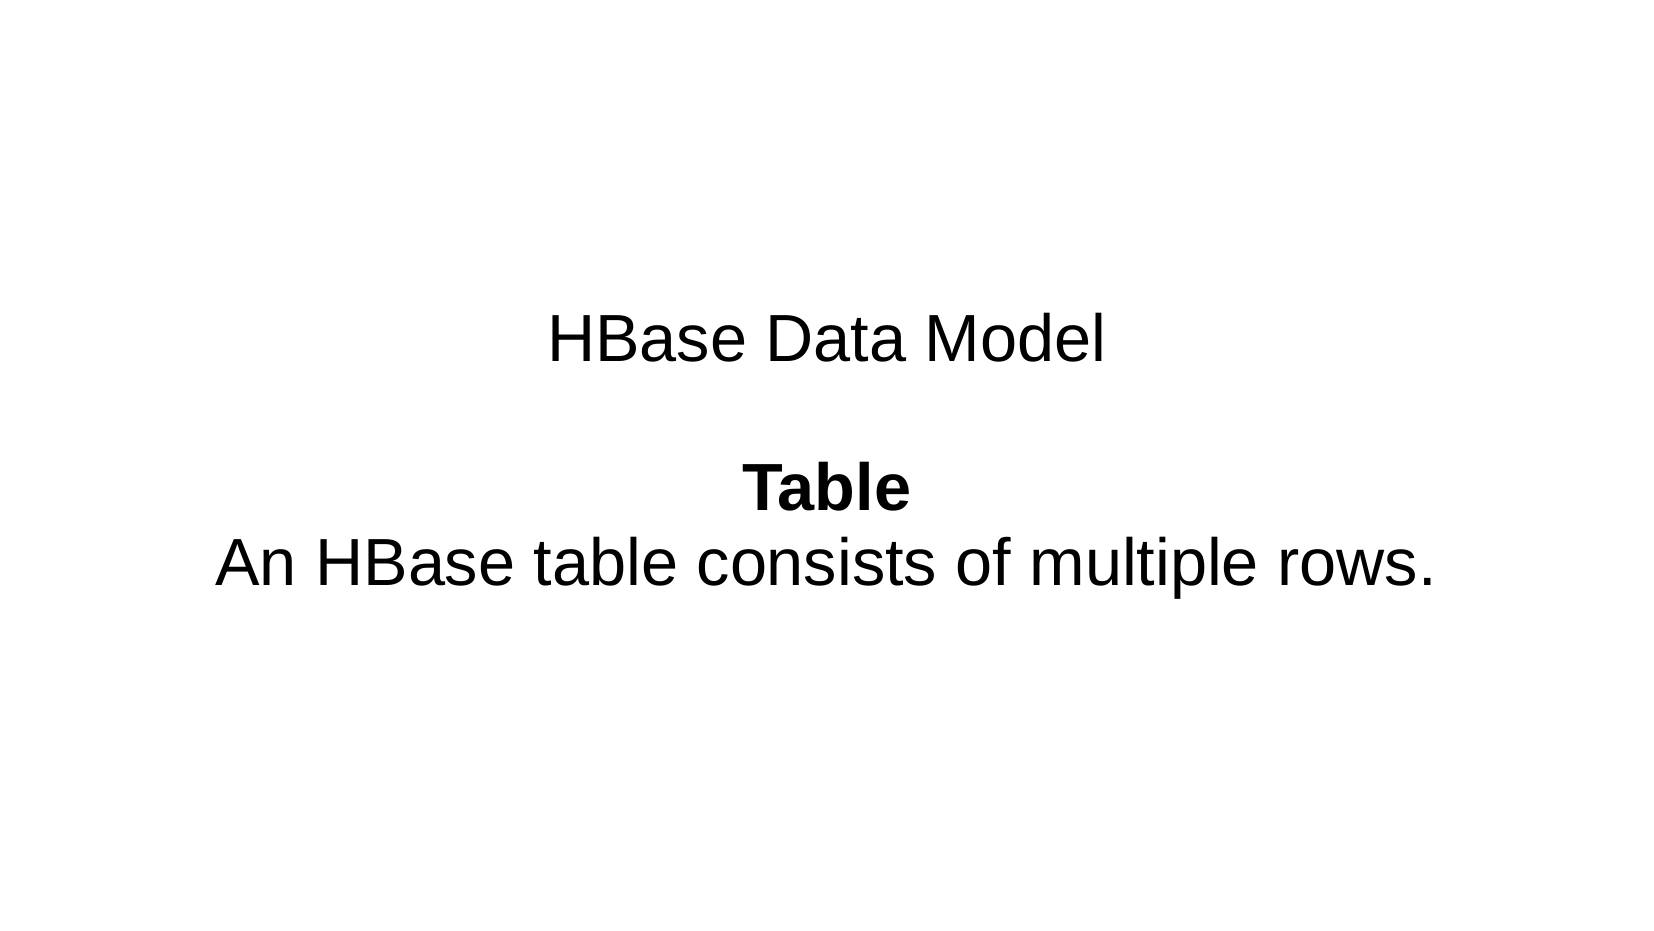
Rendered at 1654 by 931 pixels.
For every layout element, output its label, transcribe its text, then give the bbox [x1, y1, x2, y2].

subtitle HBase Data Model Table An HBase table consists of multiple rows. [82, 75, 1571, 826]
